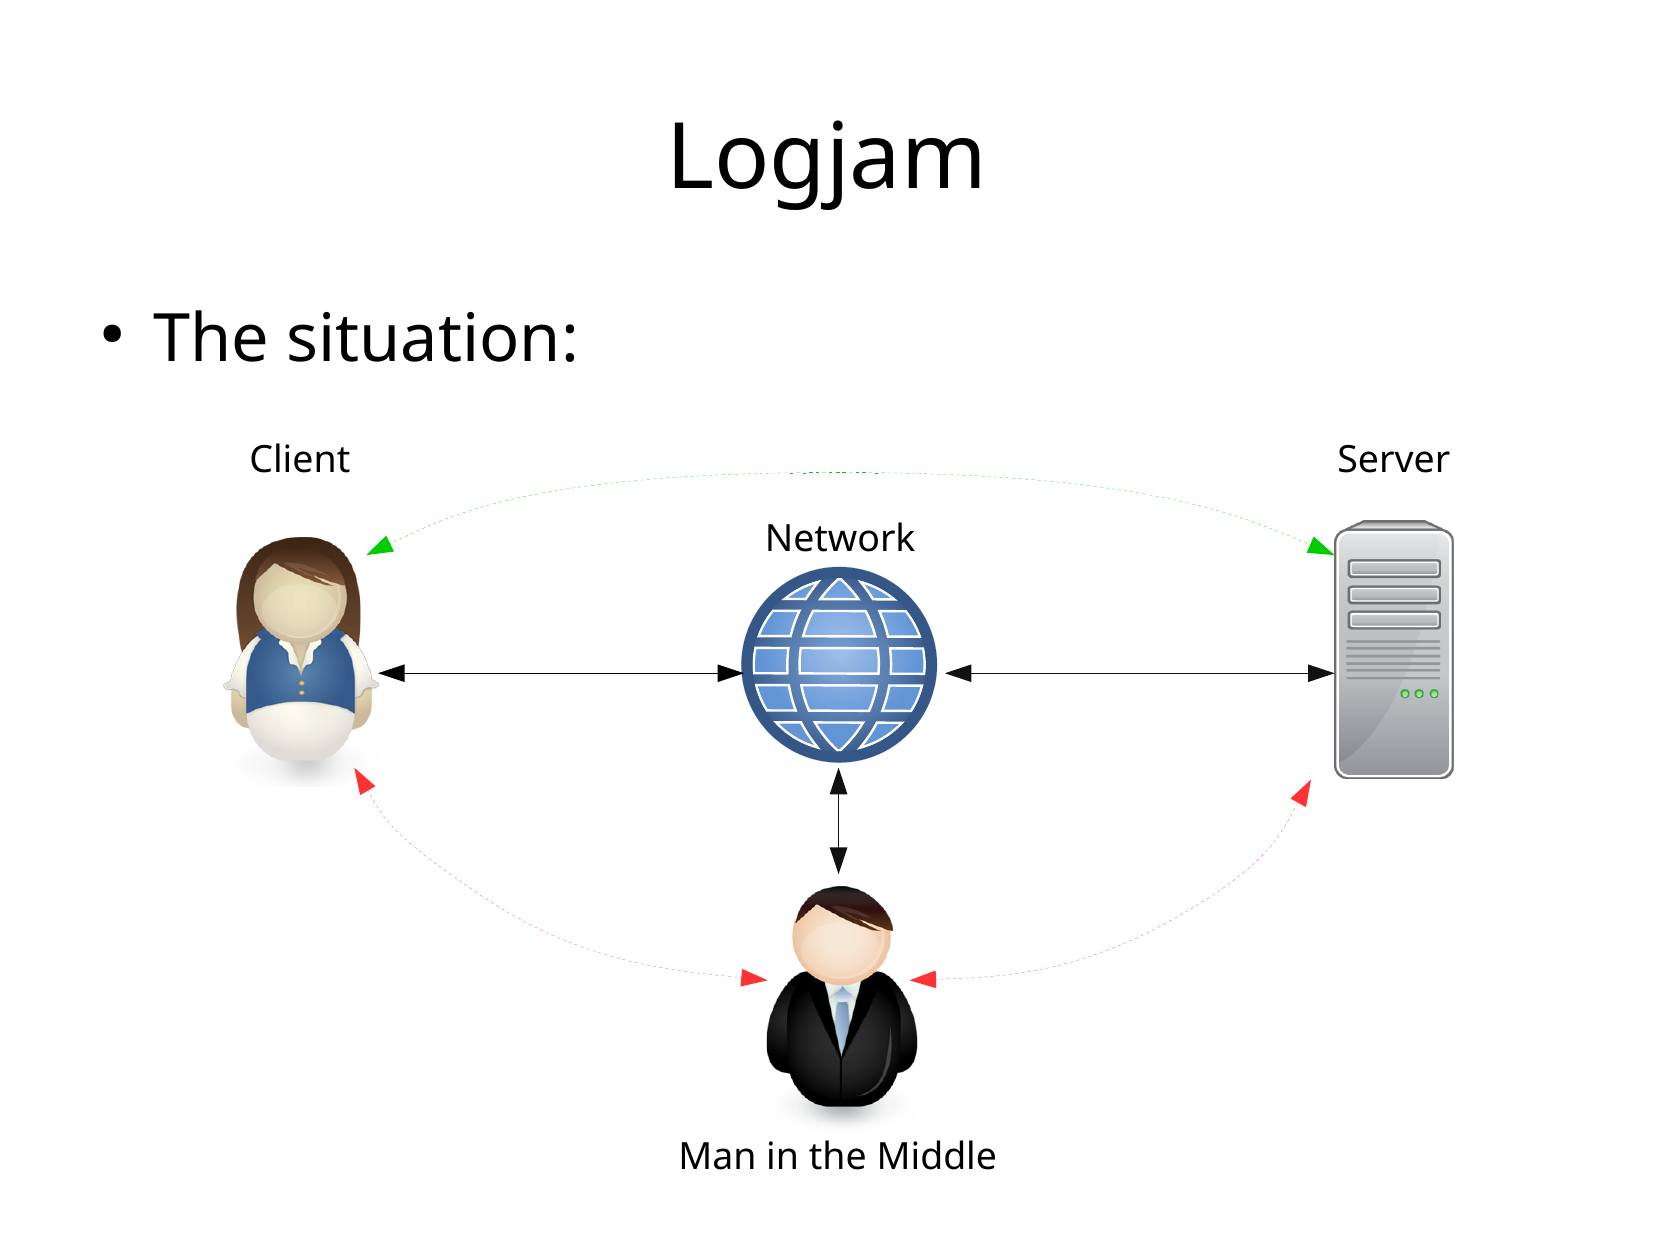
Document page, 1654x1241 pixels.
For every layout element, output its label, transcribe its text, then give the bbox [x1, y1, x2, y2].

text_box Network [750, 504, 932, 567]
title Logjam [82, 49, 1571, 257]
text_box Man in the Middle [663, 1122, 1016, 1185]
text_box Client [234, 425, 367, 488]
list The situation: [82, 290, 1571, 1109]
picture [200, 519, 407, 787]
picture [1334, 520, 1454, 779]
picture [716, 543, 961, 787]
text_box Server [1322, 425, 1466, 488]
picture [739, 859, 945, 1122]
